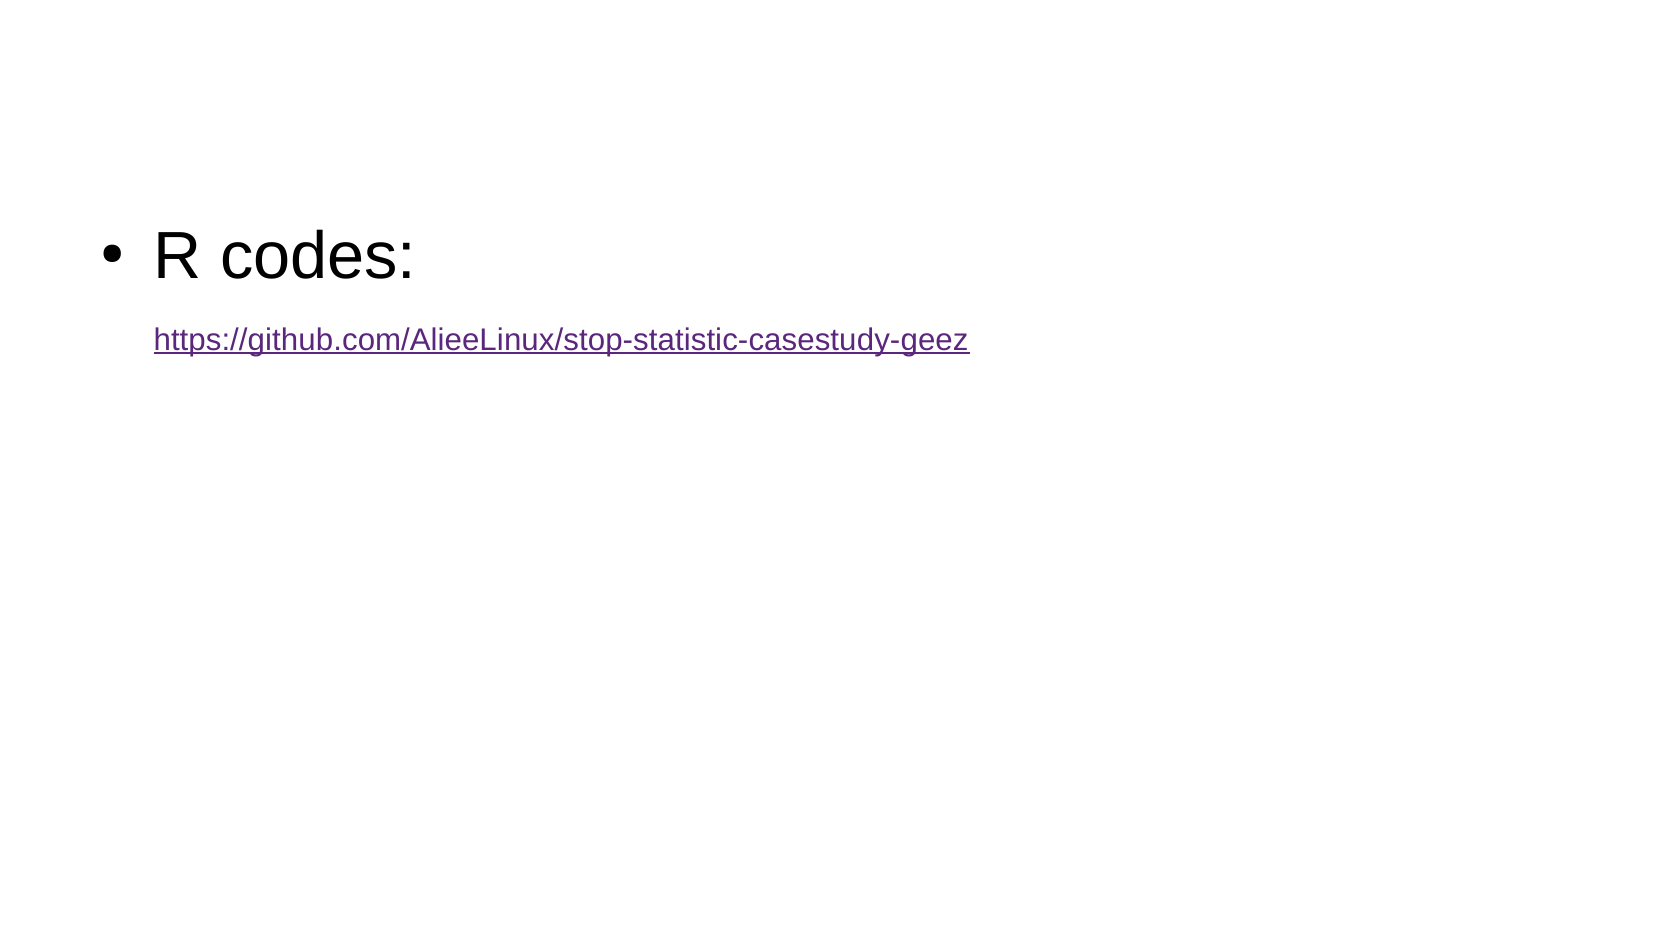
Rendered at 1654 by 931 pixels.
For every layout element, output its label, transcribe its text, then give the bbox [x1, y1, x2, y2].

list R codes: https://github.com/AlieeLinux/stop-statistic-casestudy-geez [82, 217, 1571, 758]
